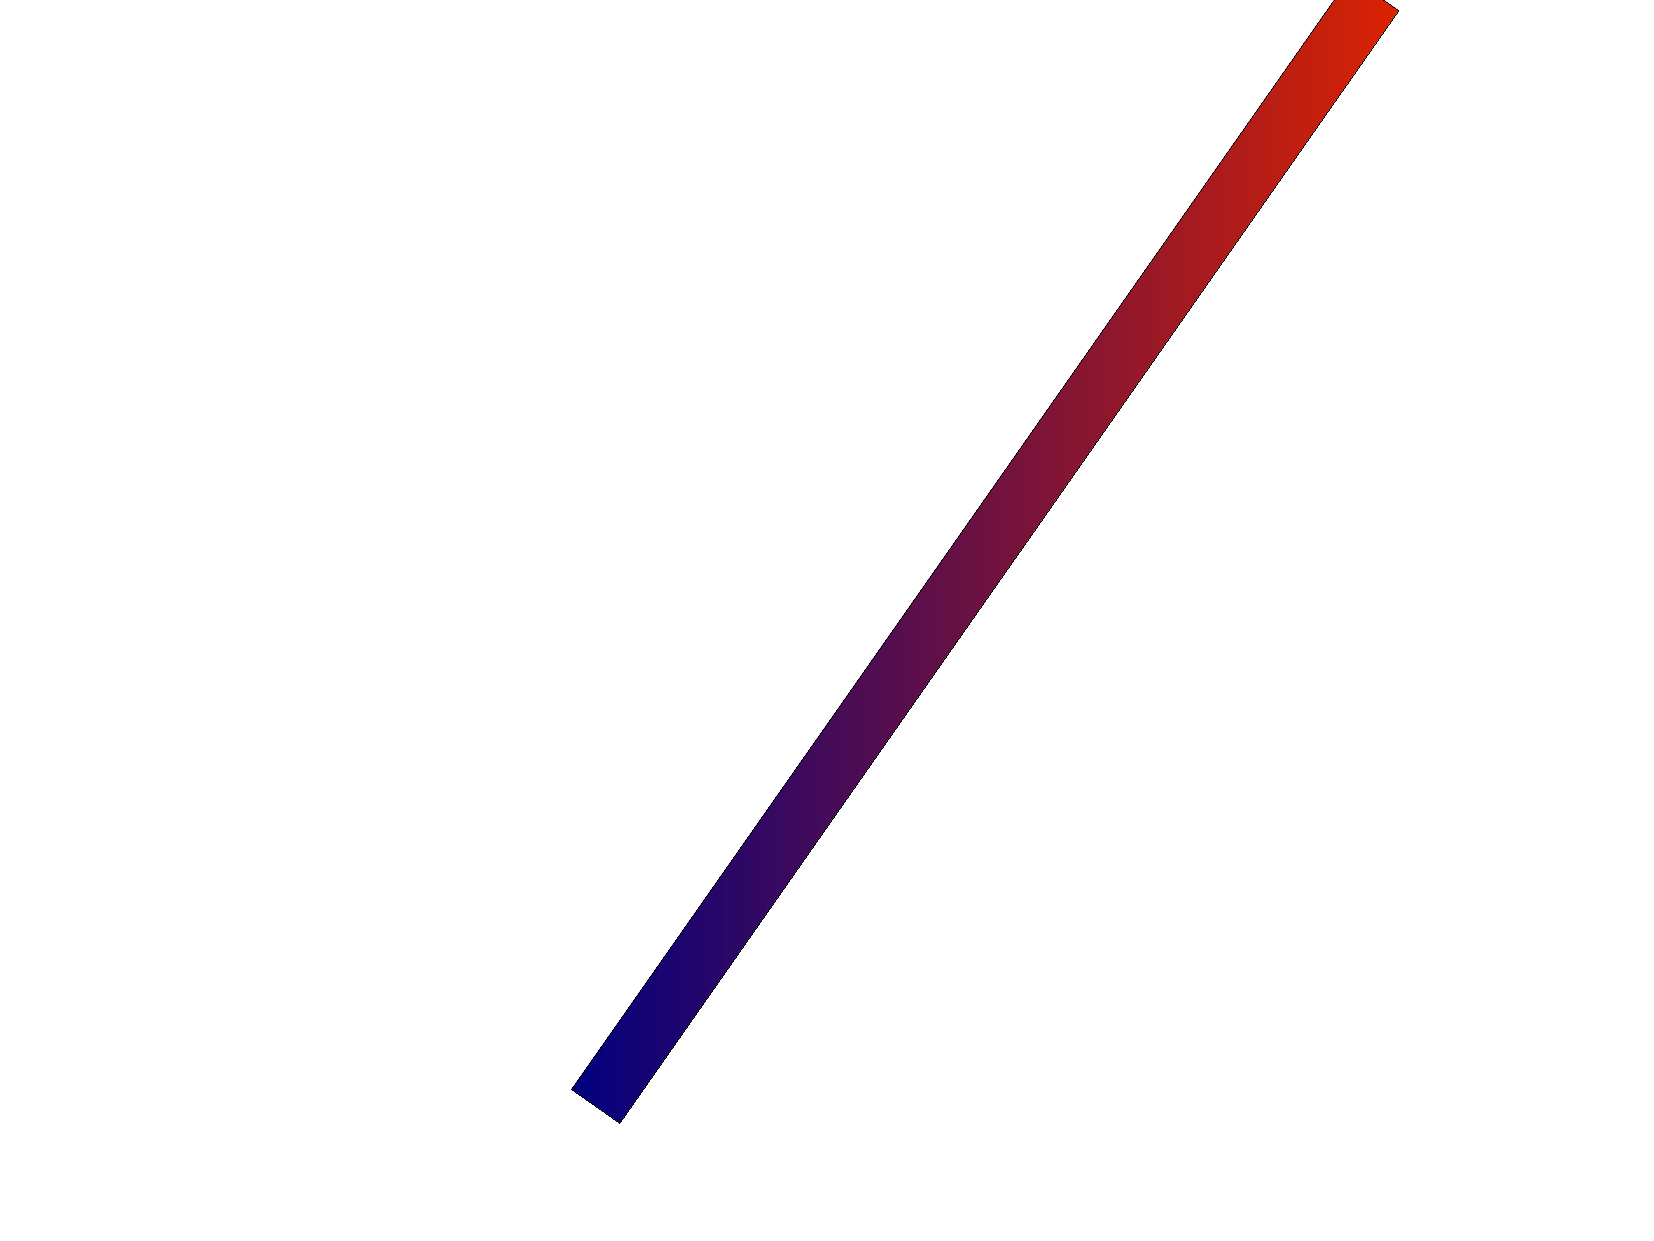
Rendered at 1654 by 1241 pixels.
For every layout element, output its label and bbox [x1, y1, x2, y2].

text_box [571, 0, 1399, 1124]
